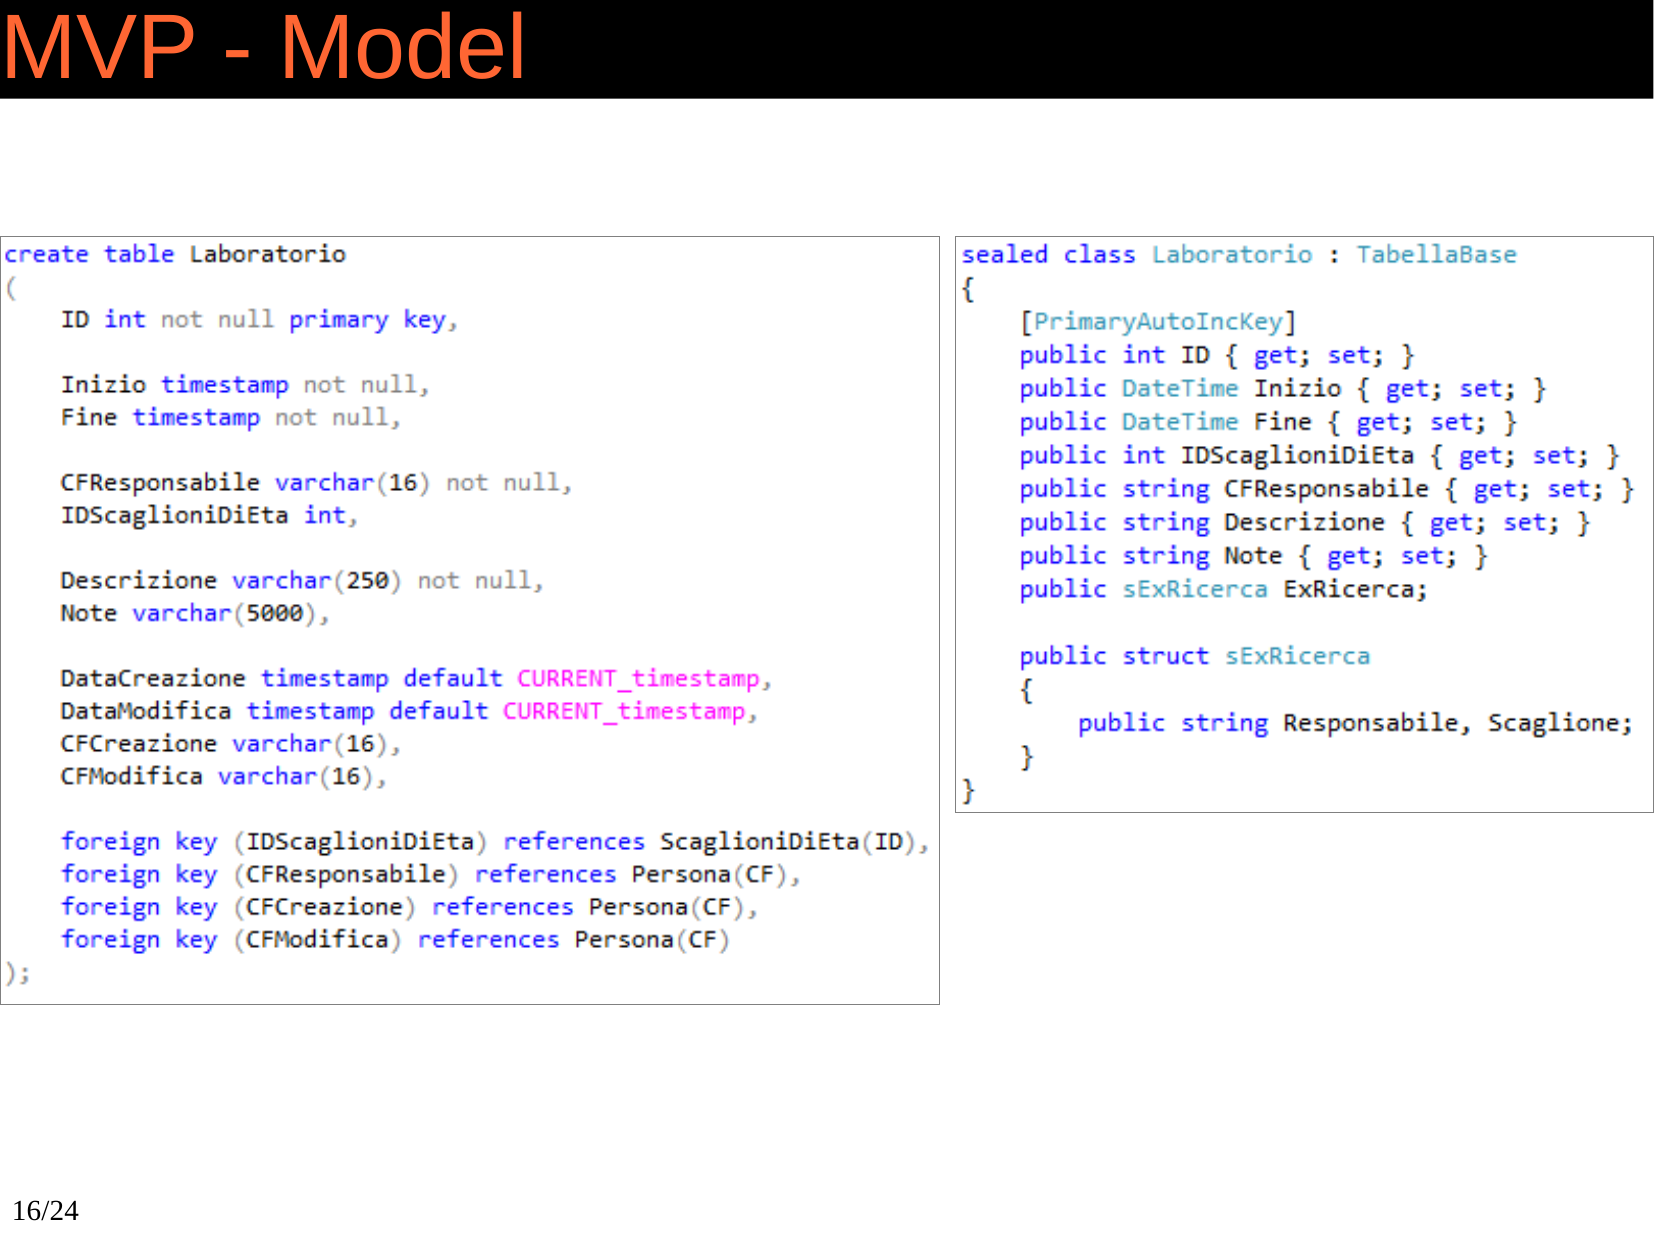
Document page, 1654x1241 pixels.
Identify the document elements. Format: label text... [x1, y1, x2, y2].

picture [0, 236, 940, 1005]
picture [955, 236, 1654, 813]
title MVP - Model [0, 0, 1654, 99]
